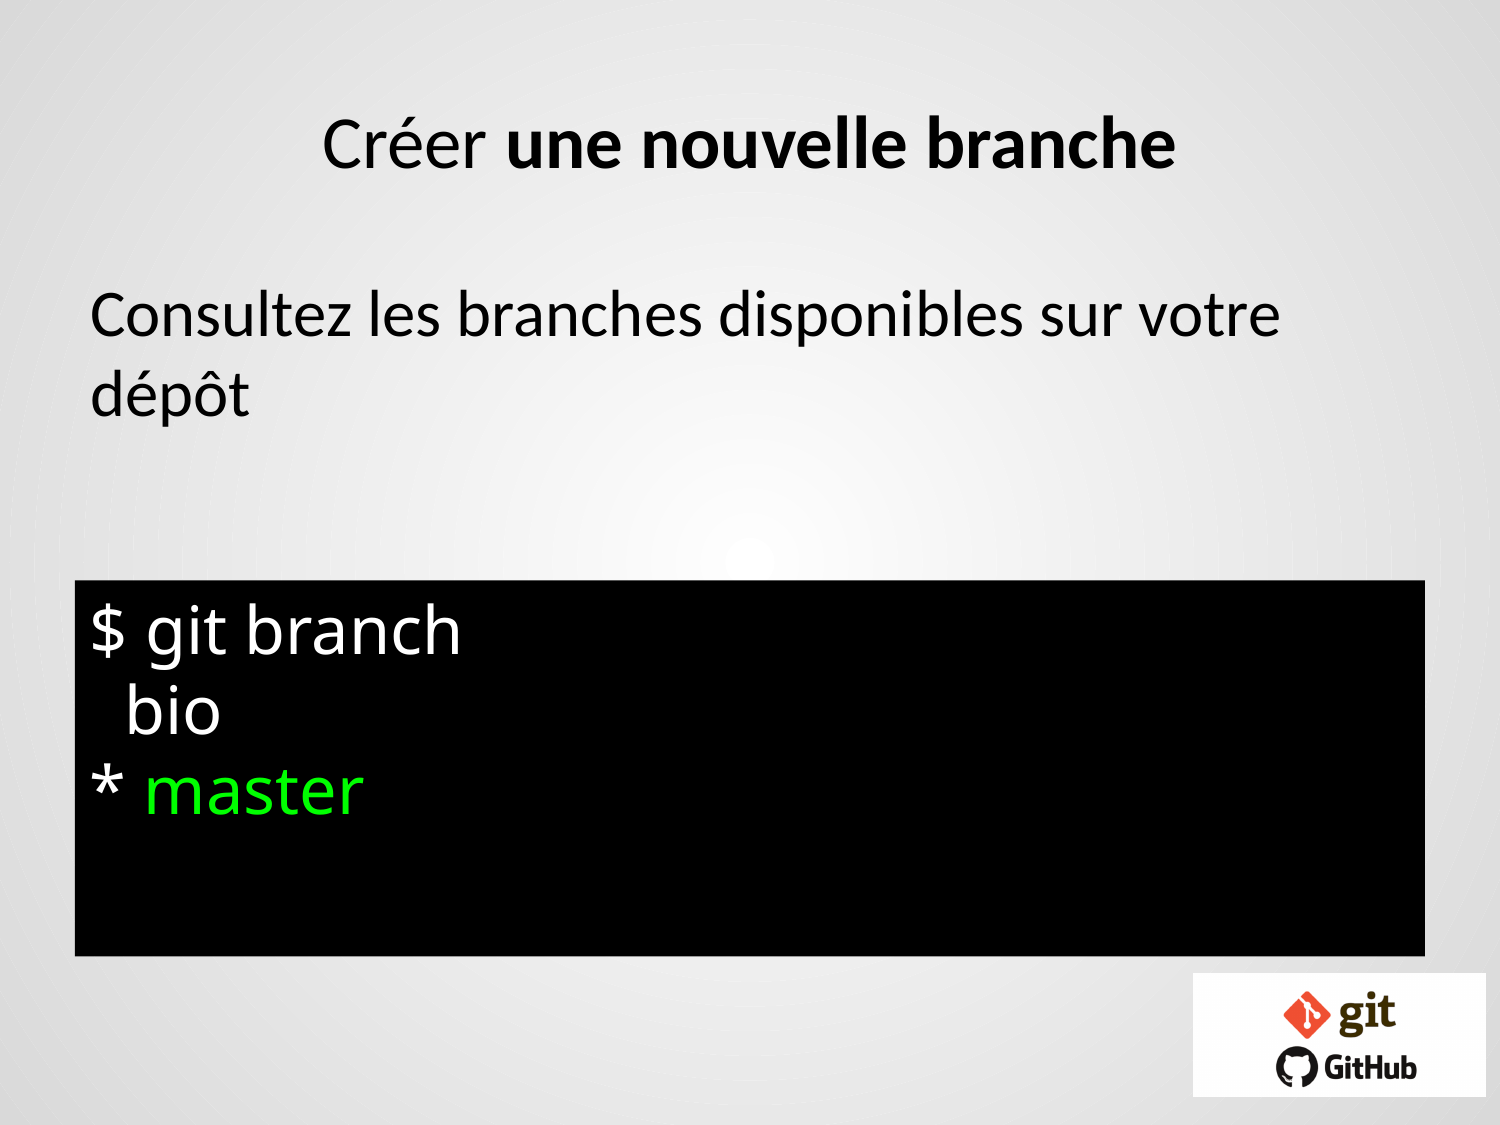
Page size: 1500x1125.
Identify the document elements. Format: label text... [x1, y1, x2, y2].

title Créer une nouvelle branche [75, 45, 1425, 233]
picture [1193, 973, 1486, 1097]
list Consultez les branches disponibles sur votre dépôt [75, 262, 1425, 562]
text_box $ git branch bio * master [74, 580, 1425, 957]
